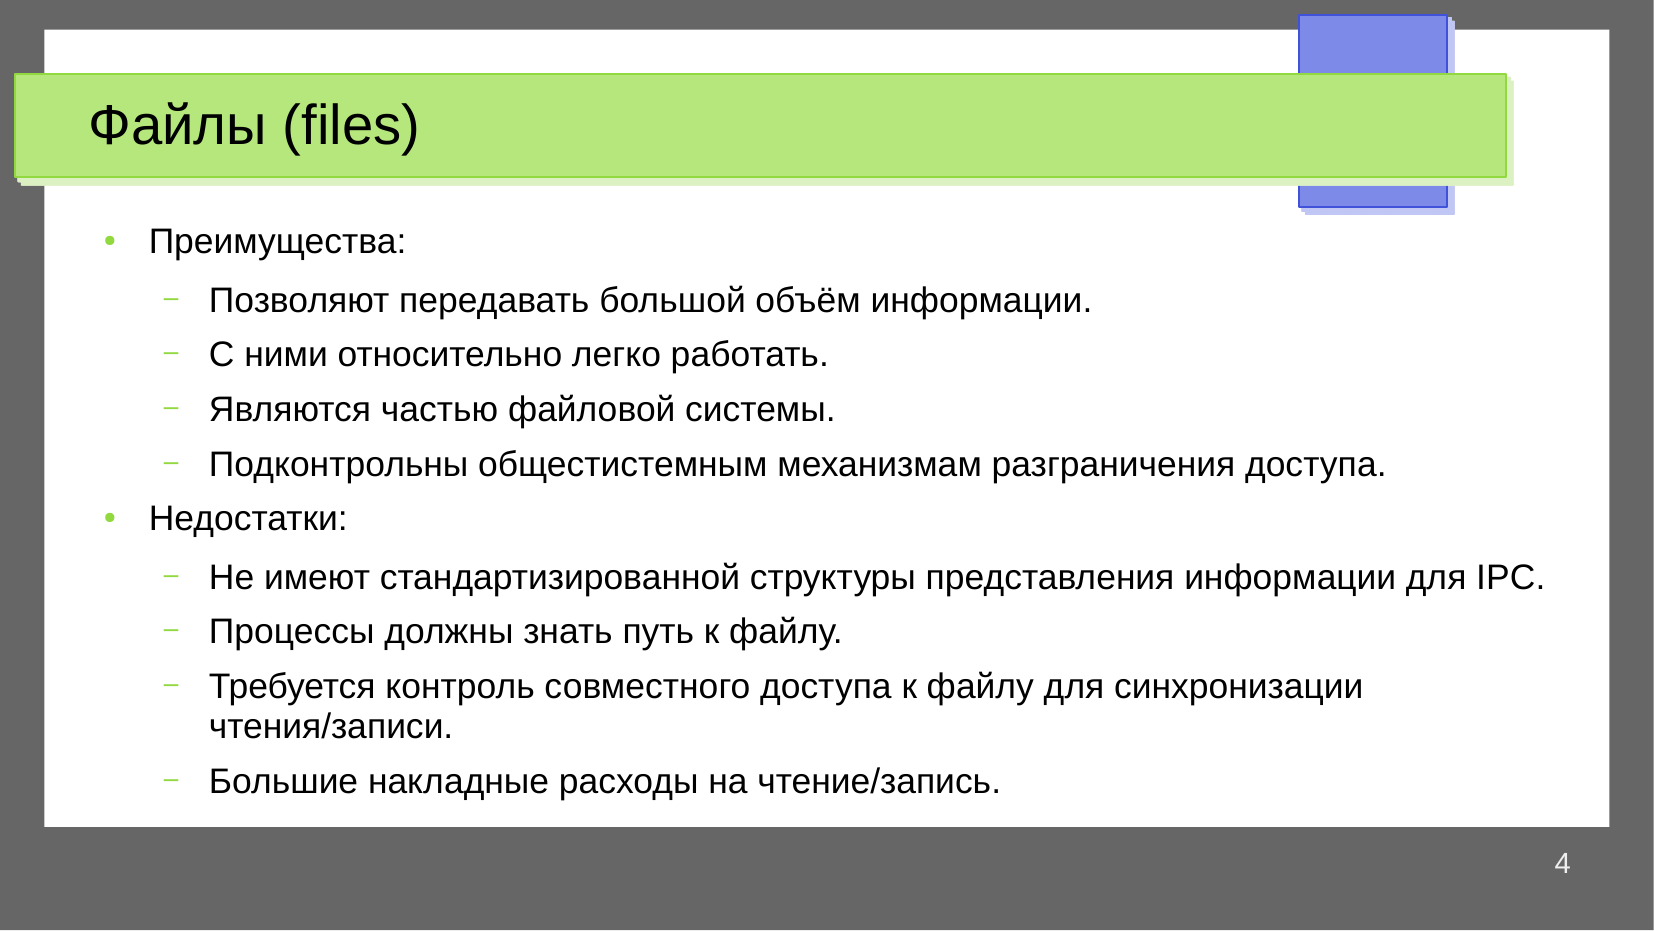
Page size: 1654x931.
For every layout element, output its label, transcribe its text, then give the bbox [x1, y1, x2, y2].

title Файлы (files) [88, 73, 1506, 178]
list Преимущества: Позволяют передавать большой объём информации. С ними относительно легко работать. Являются частью файловой системы. Подконтрольны общестистемным механизмам разграничения доступа. Недостатки: Не имеют стандартизированной структуры представления информации для IPC. Процессы должны знать путь к файлу. Требуется контроль совместного доступа к файлу для синхронизации чтения/записи. Большие накладные расходы на чтение/запись. [88, 221, 1565, 813]
